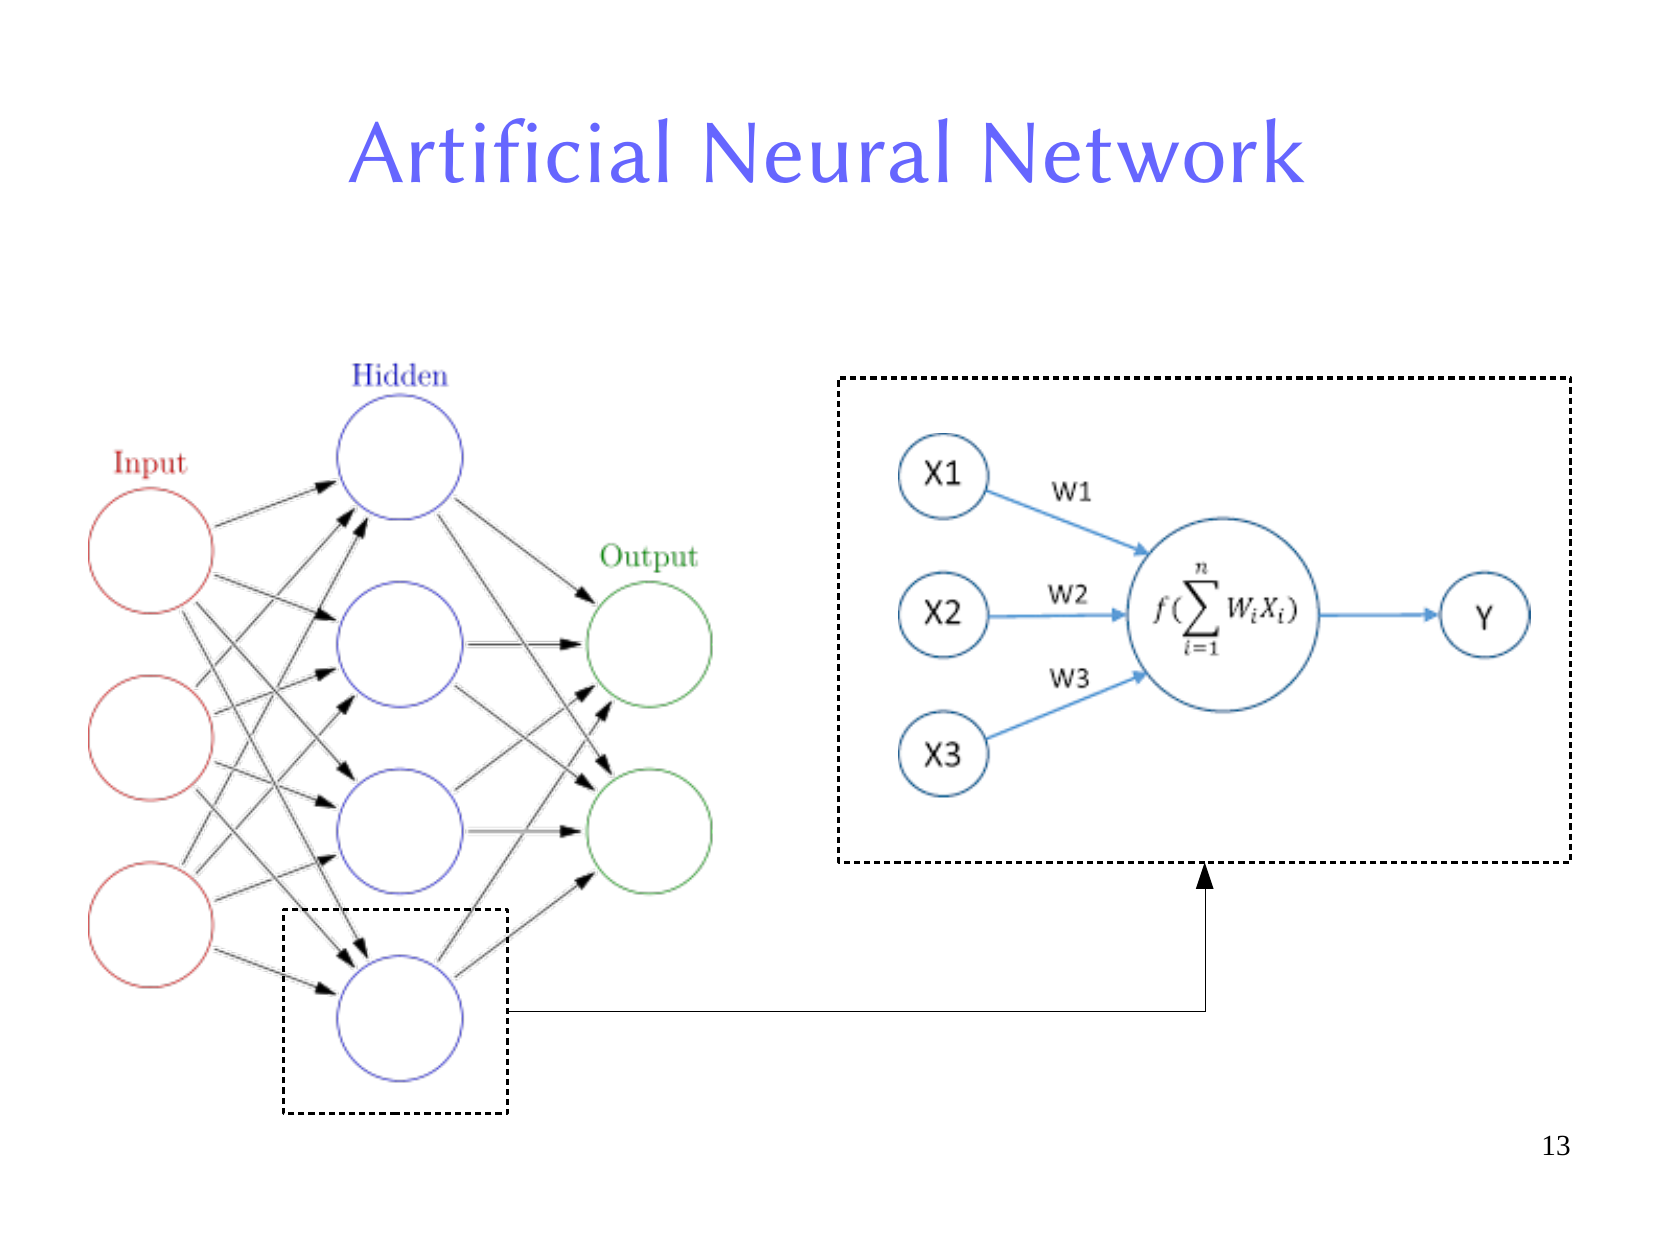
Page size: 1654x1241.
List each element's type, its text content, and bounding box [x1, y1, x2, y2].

picture [88, 360, 715, 1114]
picture [898, 433, 1531, 800]
title Artificial Neural Network [82, 49, 1571, 257]
